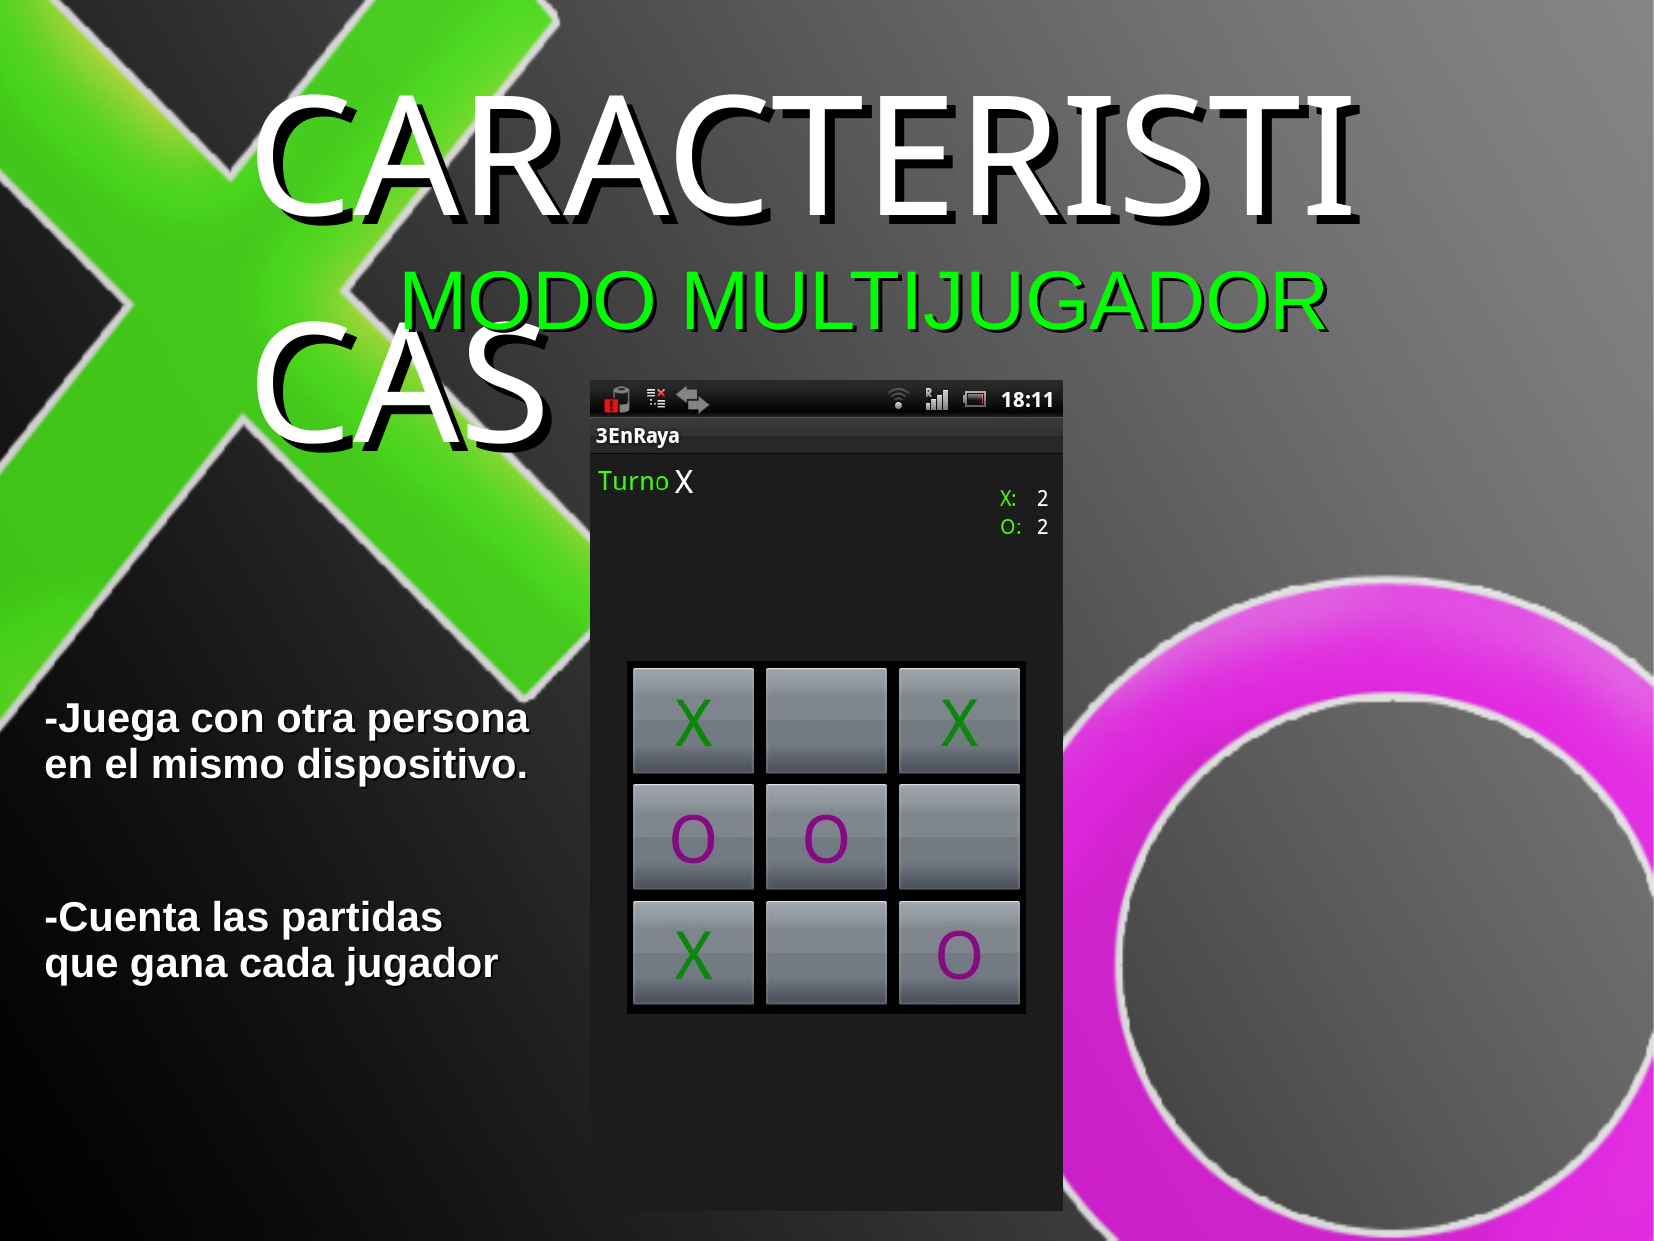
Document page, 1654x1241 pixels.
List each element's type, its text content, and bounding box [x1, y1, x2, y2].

text_box -Cuenta las partidas que gana cada jugador [29, 885, 532, 996]
picture [0, 0, 1654, 1241]
text_box CARACTERISTICAS [232, 29, 1477, 248]
text_box -Juega con otra persona en el mismo dispositivo. [29, 687, 591, 798]
text_box MODO MULTIJUGADOR [383, 246, 1346, 355]
